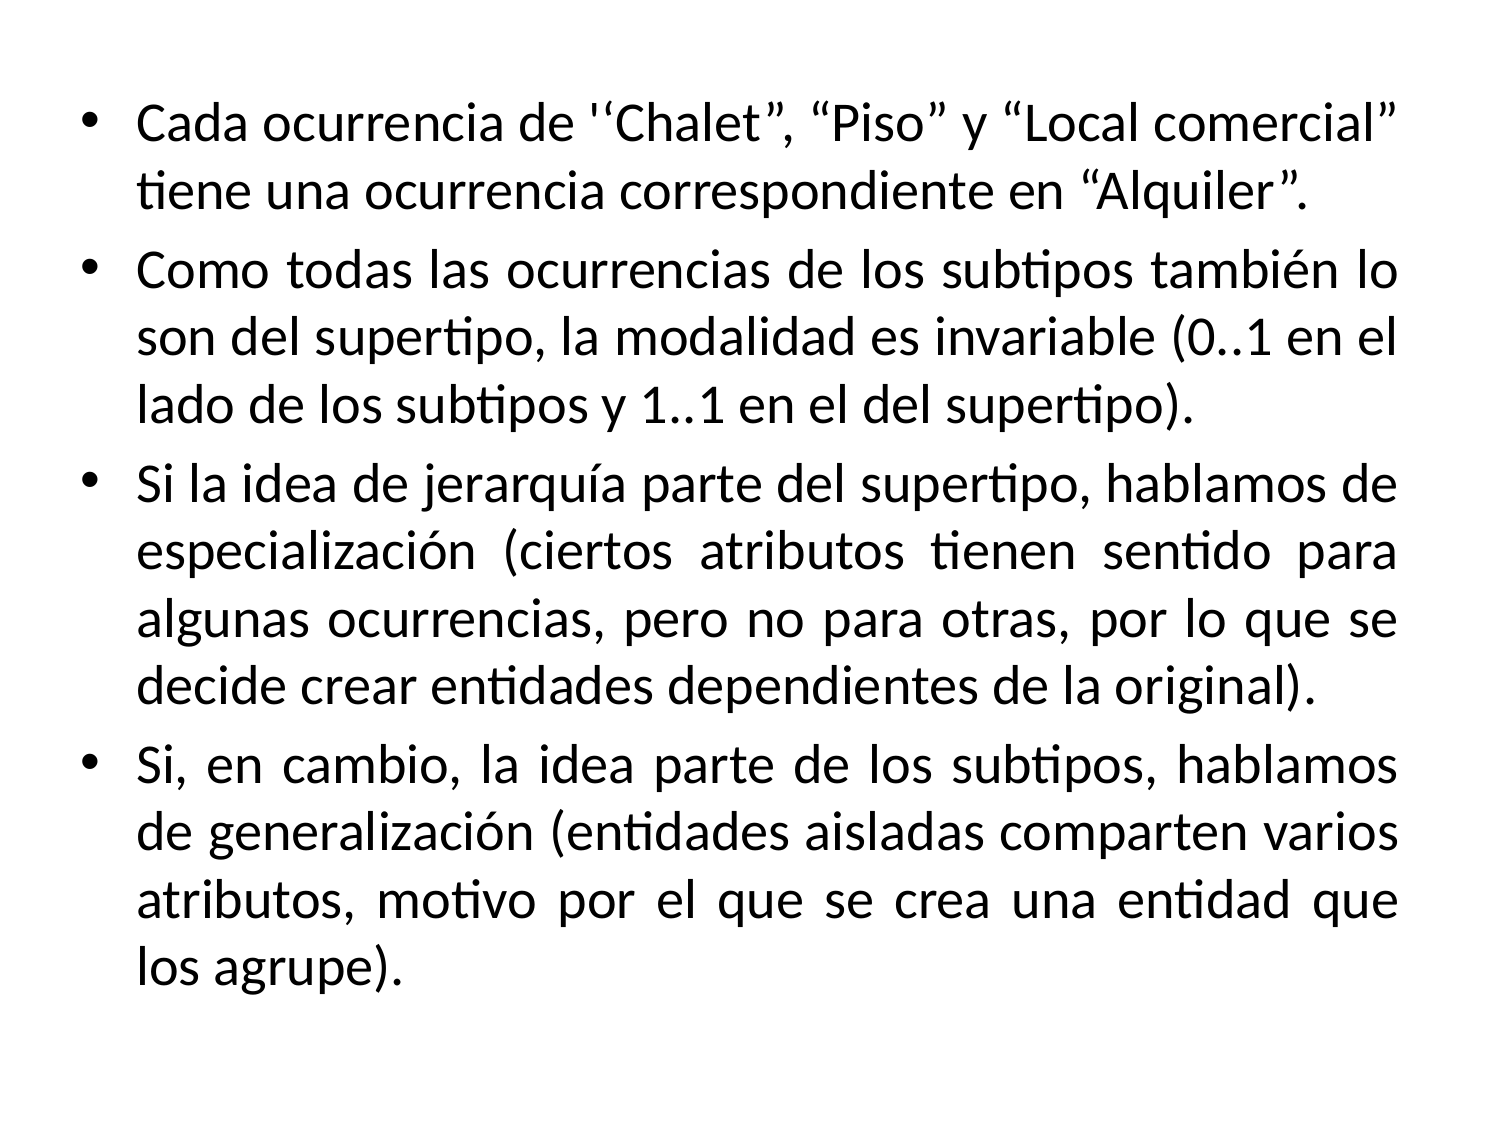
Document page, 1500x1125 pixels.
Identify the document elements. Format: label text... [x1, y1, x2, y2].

list Cada ocurrencia de '‘Chalet”, “Piso” y “Local comercial” tiene una ocurrencia correspondiente en “Alquiler”. Como todas las ocurrencias de los subtipos también lo son del supertipo, la modalidad es invariable (0..1 en el lado de los subtipos y 1..1 en el del supertipo). Si la idea de jerarquía parte del supertipo, hablamos de especialización (ciertos atributos tienen sentido para algunas ocurrencias, pero no para otras, por lo que se decide crear entidades dependientes de la original). Si, en cambio, la idea parte de los subtipos, hablamos de generalización (entidades aisladas comparten varios atributos, motivo por el que se crea una entidad que los agrupe). [64, 78, 1415, 1114]
